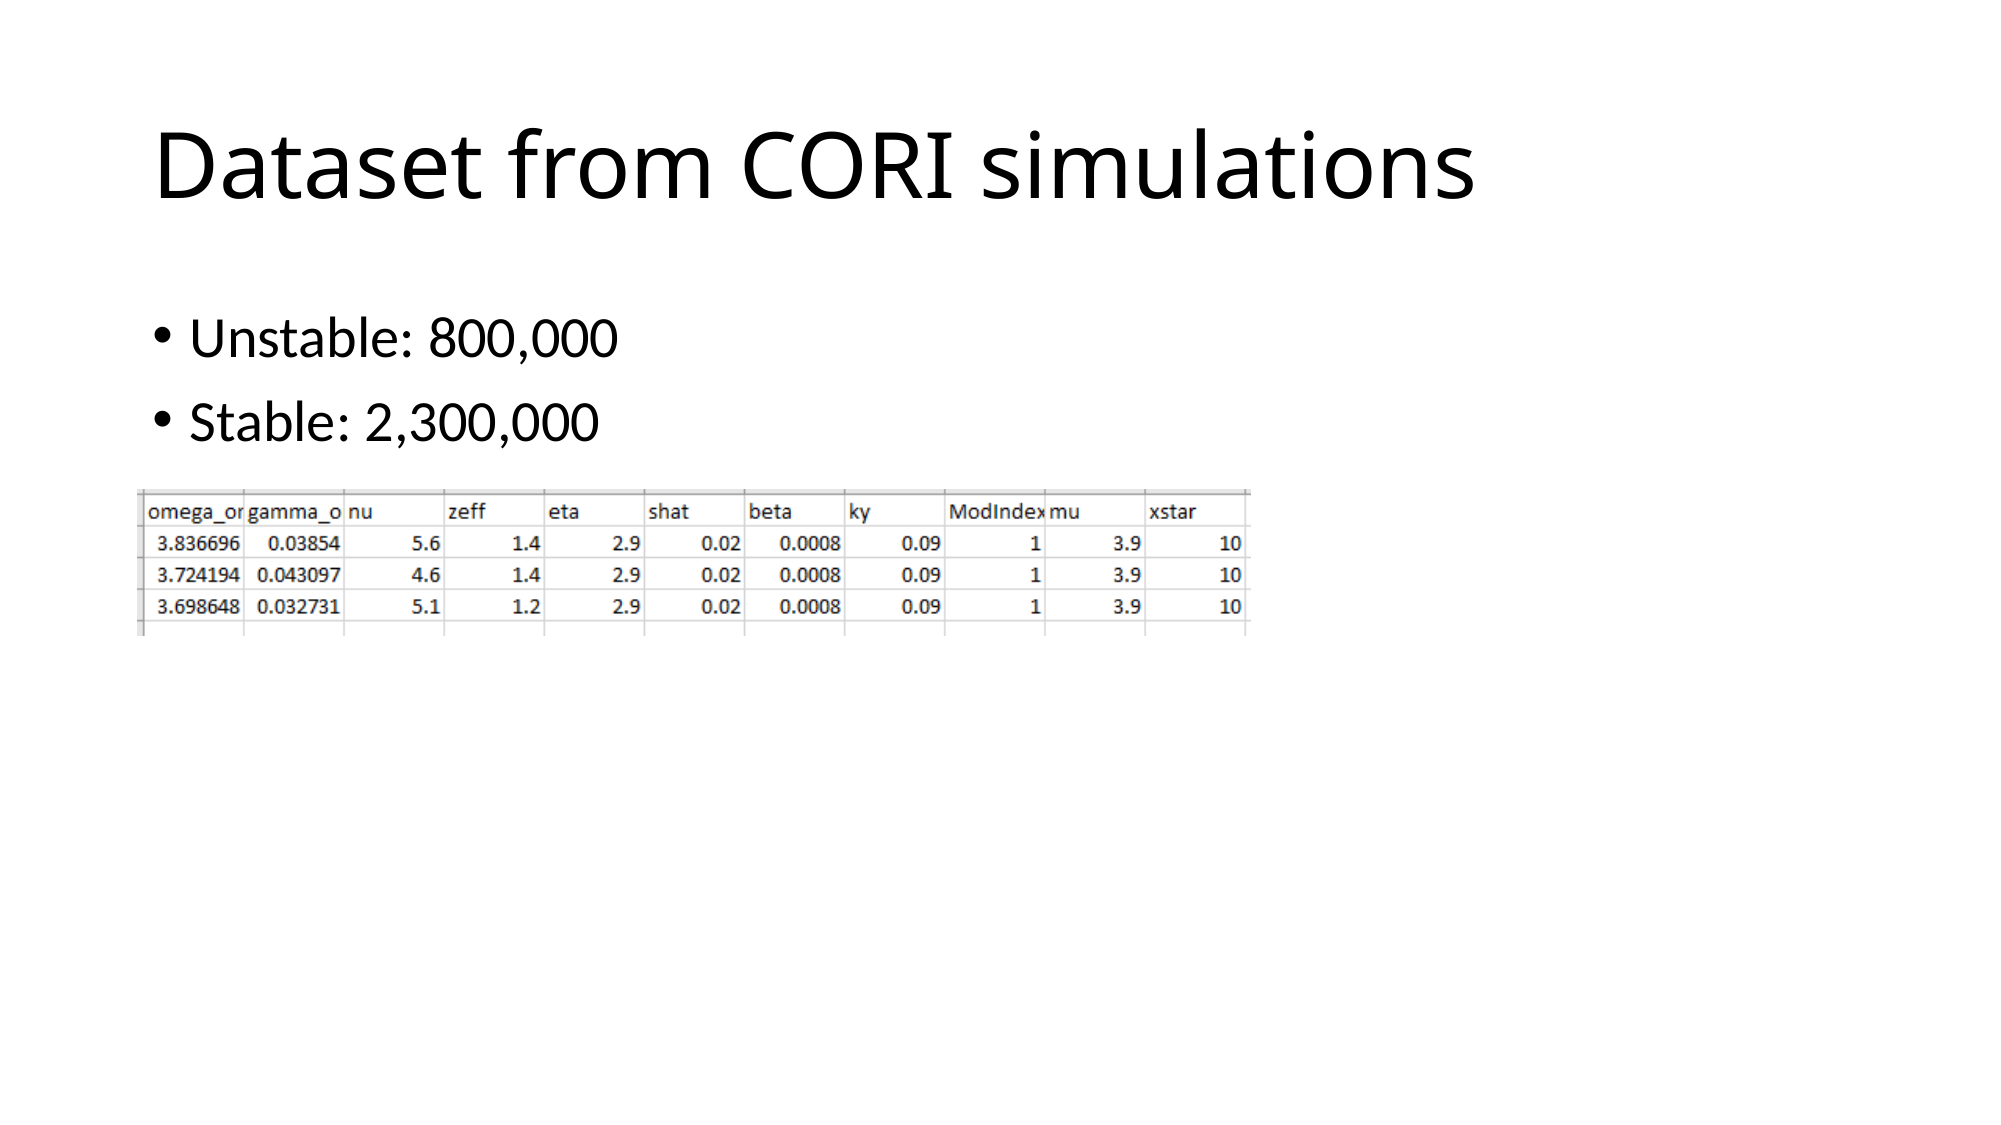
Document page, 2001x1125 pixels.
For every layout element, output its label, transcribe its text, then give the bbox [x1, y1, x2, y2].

title Dataset from CORI simulations [137, 59, 1863, 278]
picture [137, 489, 1251, 636]
list Unstable: 800,000 Stable: 2,300,000 [137, 299, 1863, 1014]
